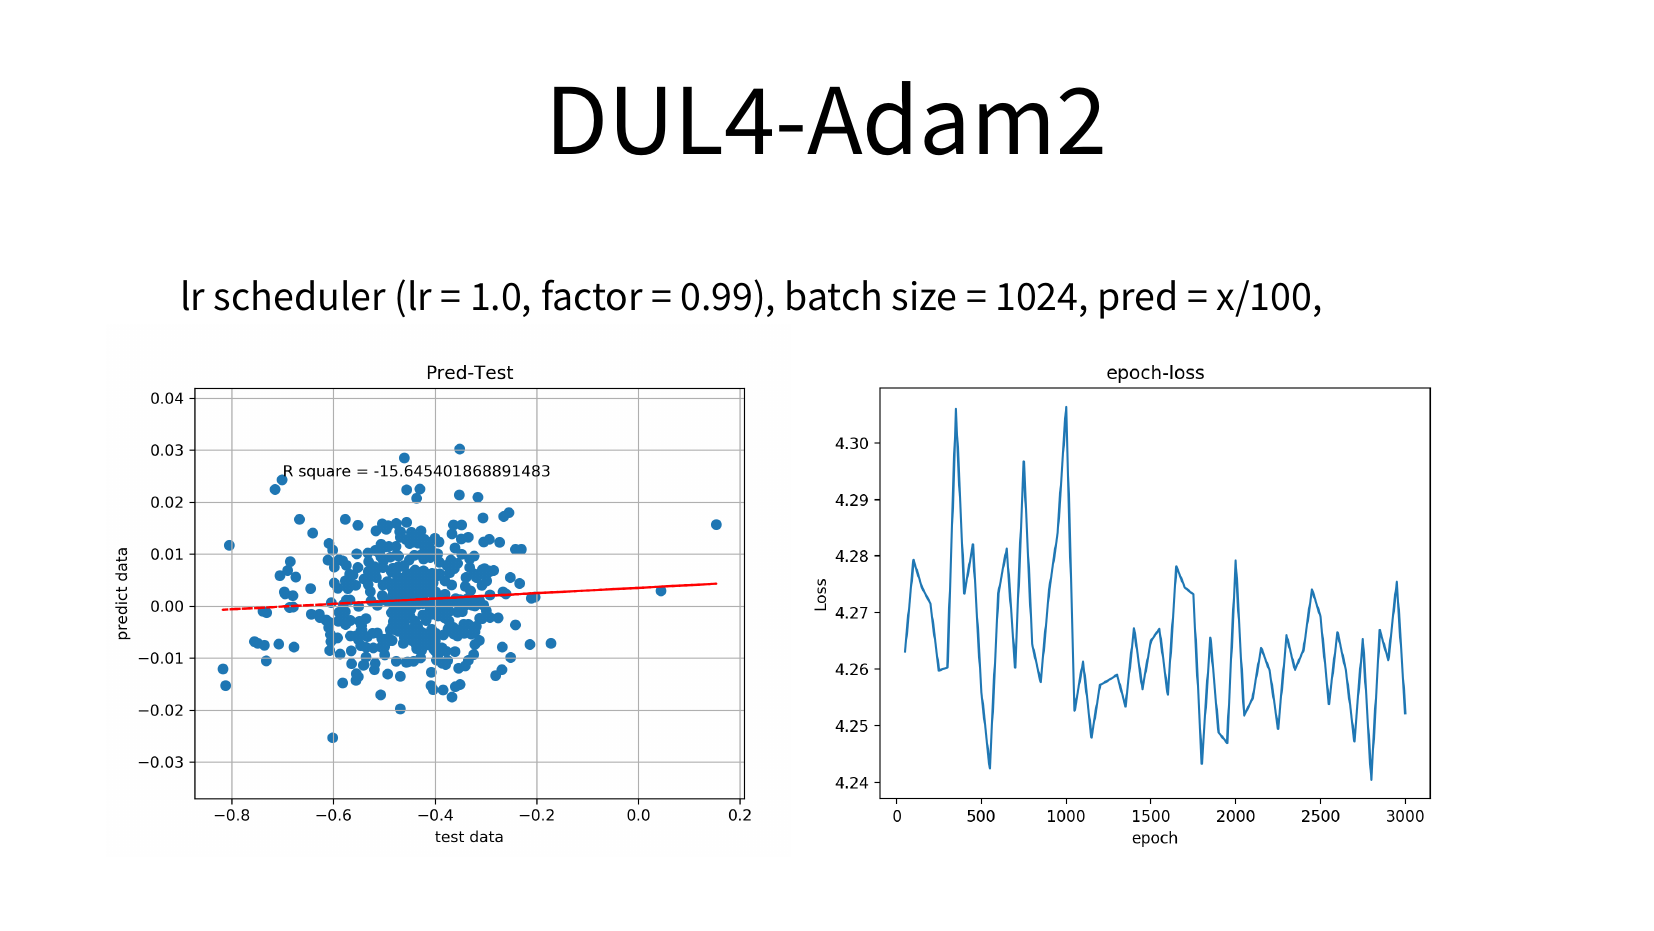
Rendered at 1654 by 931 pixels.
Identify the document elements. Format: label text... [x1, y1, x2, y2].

title DUL4-Adam2 [82, 37, 1571, 193]
text_box lr scheduler (lr = 1.0, factor = 0.99), batch size = 1024, pred = x/100, [165, 259, 1394, 324]
picture [106, 324, 1501, 857]
